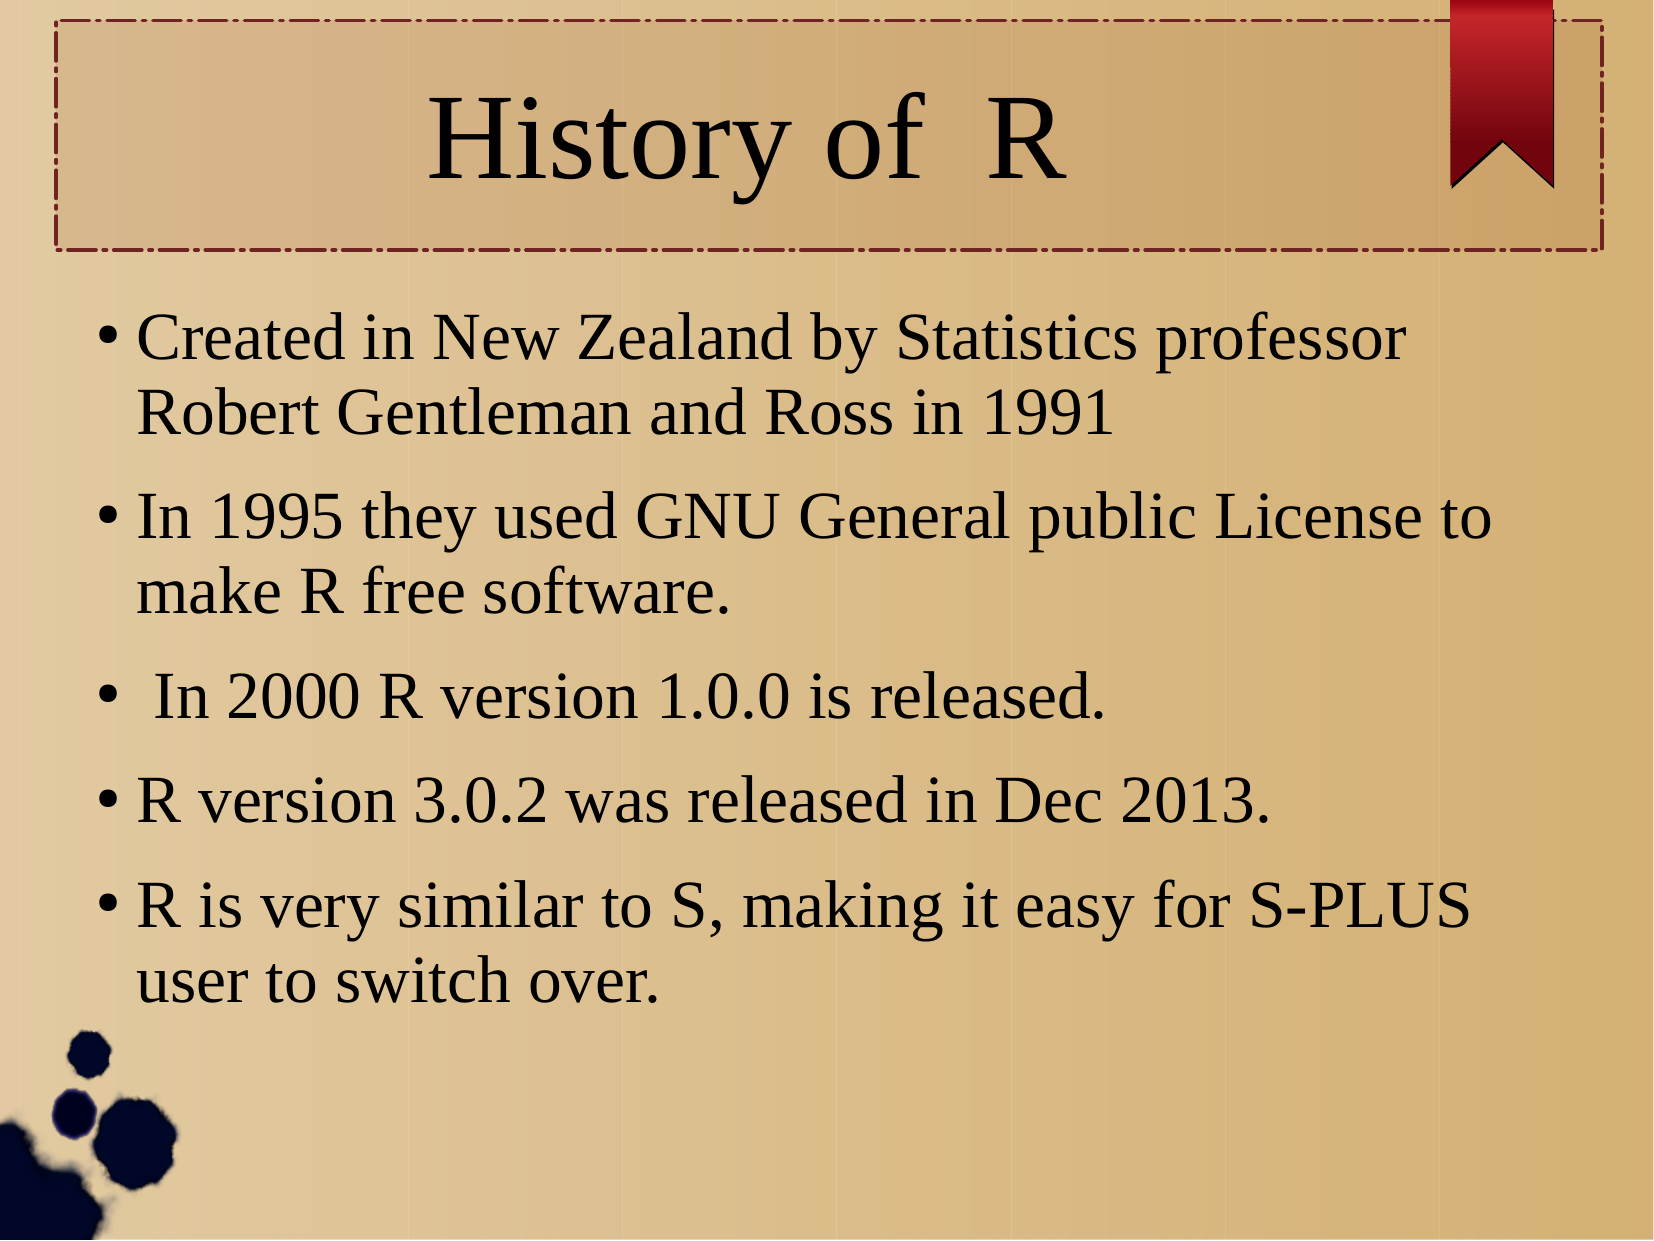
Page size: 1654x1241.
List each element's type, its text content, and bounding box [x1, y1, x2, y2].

title History of R [82, 47, 1412, 229]
list Created in New Zealand by Statistics professor Robert Gentleman and Ross in 1991 In 1995 they used GNU General public License to make R free software. In 2000 R version 1.0.0 is released. R version 3.0.2 was released in Dec 2013. R is very similar to S, making it easy for S-PLUS user to switch over. [82, 299, 1571, 1019]
